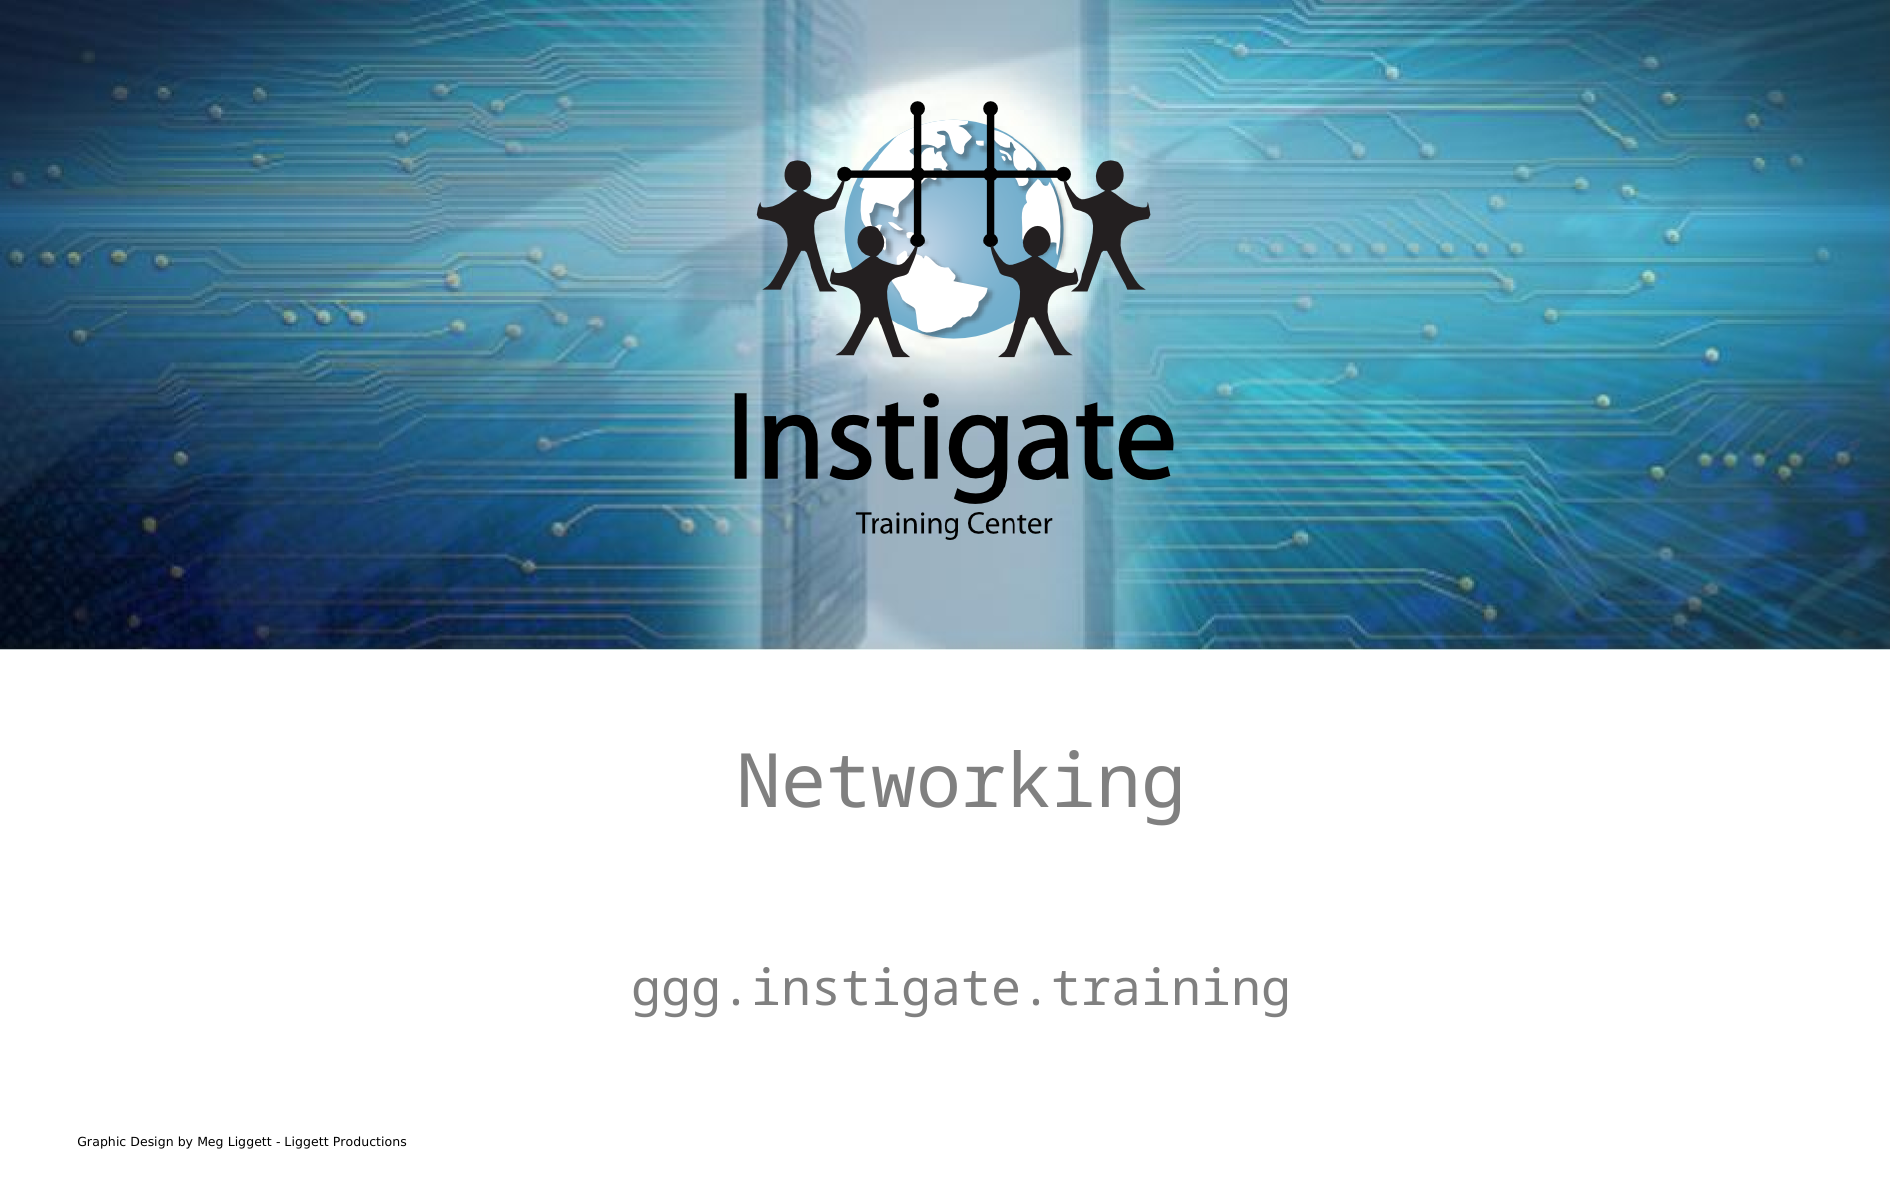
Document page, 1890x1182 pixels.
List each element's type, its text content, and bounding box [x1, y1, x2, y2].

subtitle Networking ggg.instigate.training [300, 726, 1623, 1056]
picture [0, 0, 1890, 650]
